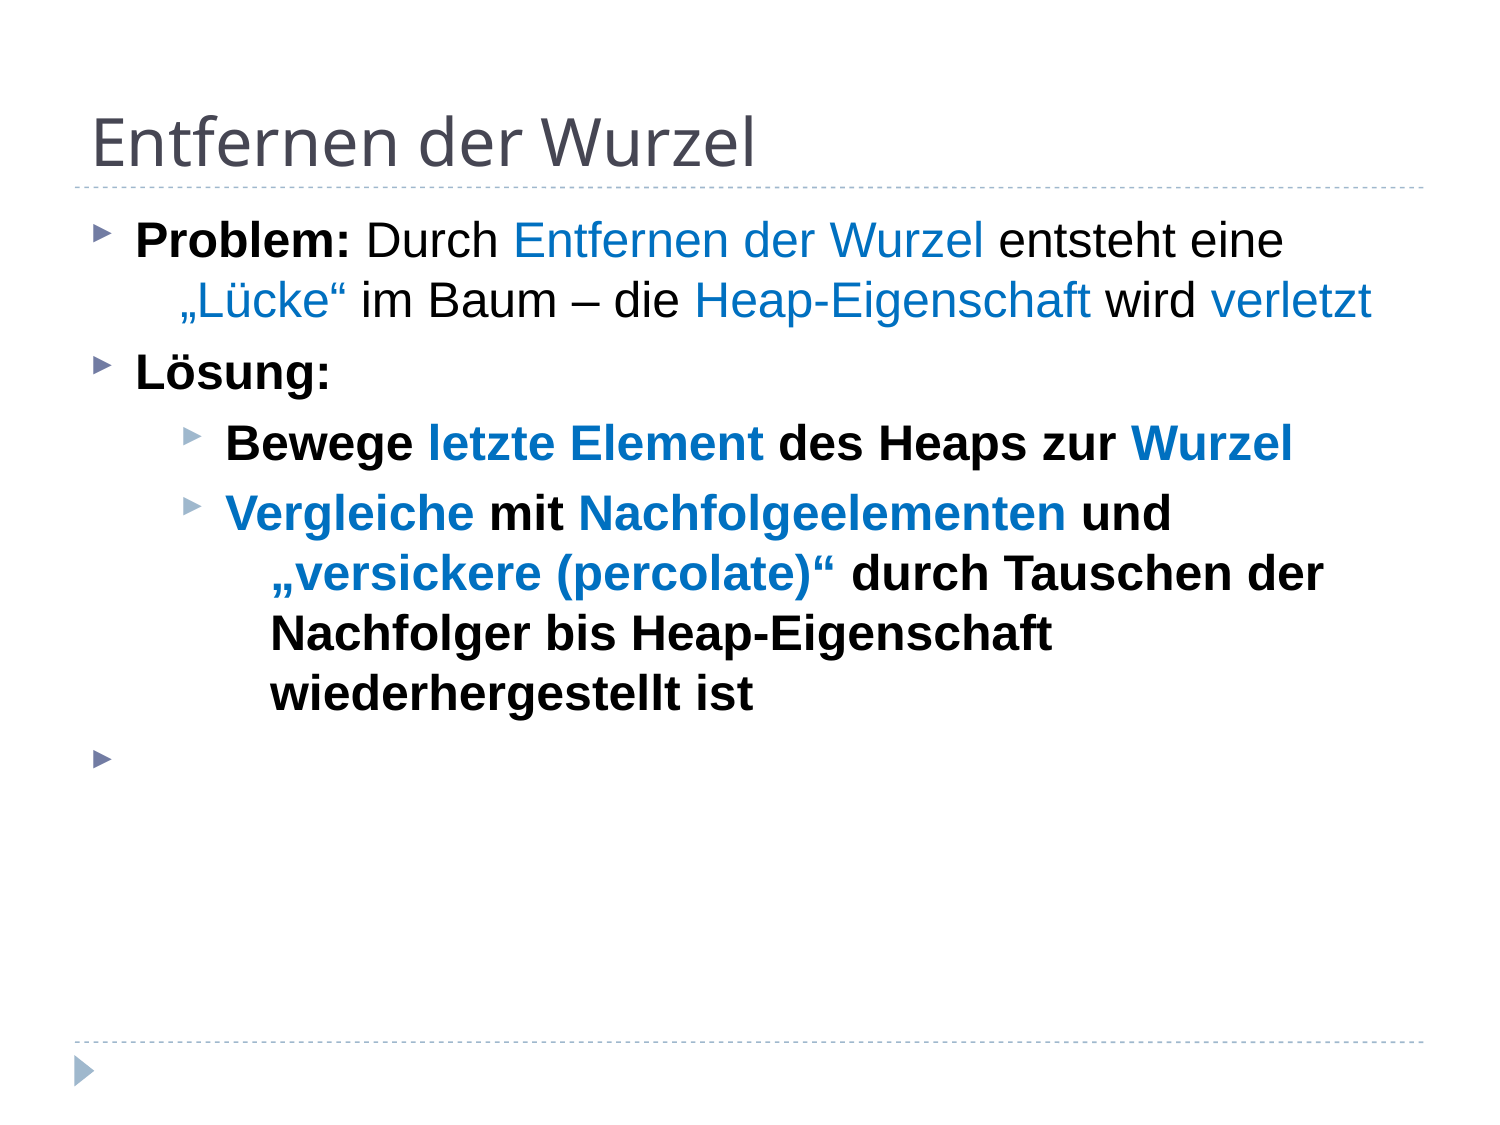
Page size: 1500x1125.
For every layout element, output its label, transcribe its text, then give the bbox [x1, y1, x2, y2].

list Problem: Durch Entfernen der Wurzel entsteht eine „Lücke“ im Baum – die Heap-Eigenschaft wird verletzt Lösung: Bewege letzte Element des Heaps zur Wurzel Vergleiche mit Nachfolgeelementen und „versickere (percolate)“ durch Tauschen der Nachfolger bis Heap-Eigenschaft wiederhergestellt ist [75, 200, 1426, 1011]
title Entfernen der Wurzel [75, 24, 1426, 188]
